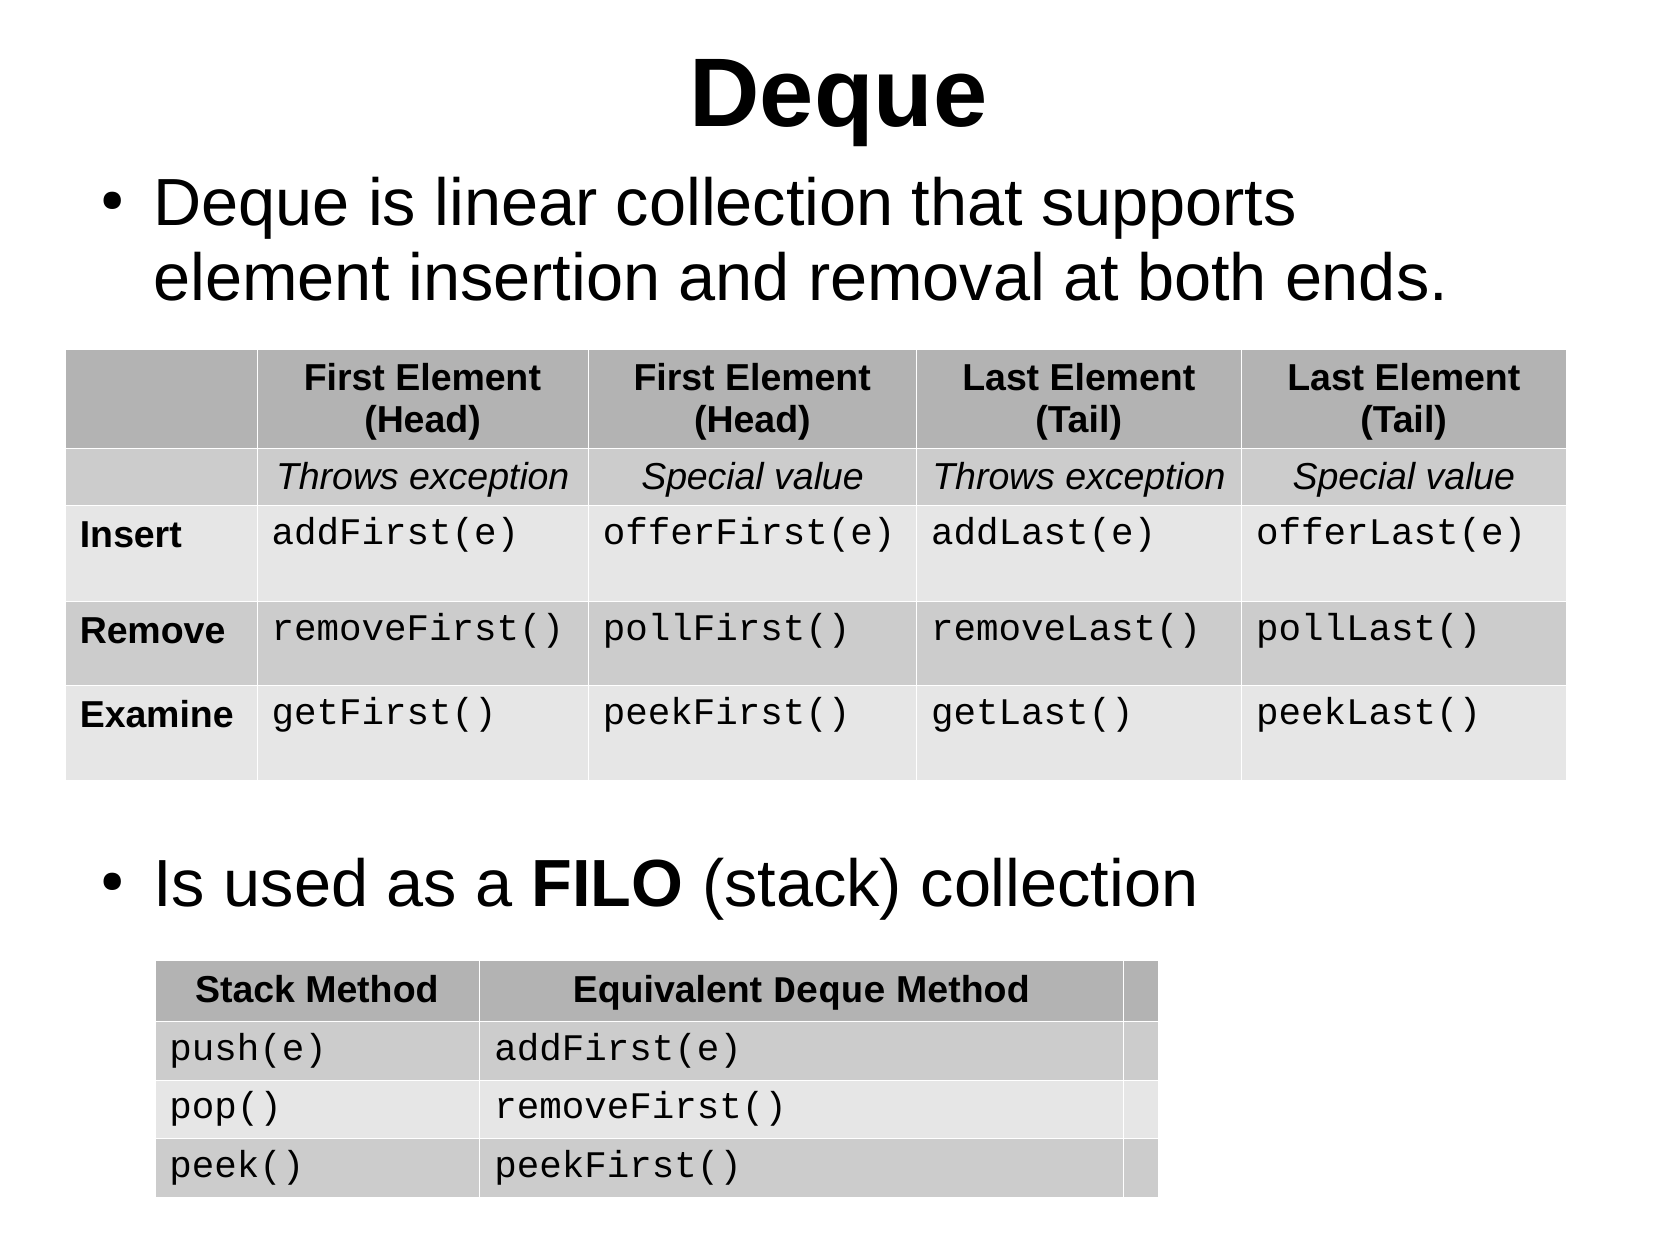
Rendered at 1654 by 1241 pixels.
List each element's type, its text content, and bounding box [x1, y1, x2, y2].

table_cell getLast() [917, 686, 1241, 780]
table_cell addFirst(e) [480, 1022, 1123, 1080]
title Deque [94, 19, 1583, 166]
table_header Last Element (Tail) [917, 350, 1241, 448]
table_cell peekLast() [1242, 686, 1566, 780]
table_cell addLast(e) [917, 506, 1241, 601]
table_cell pollLast() [1242, 602, 1566, 685]
table_cell peekFirst() [589, 686, 916, 780]
list Deque is linear collection that supports element insertion and removal at both ends. Is used as a FILO (stack) collection [82, 165, 1538, 349]
table_cell [1124, 1081, 1158, 1138]
table_cell peekFirst() [480, 1139, 1123, 1197]
table_cell Special value [1242, 449, 1566, 505]
table_cell Examine [66, 686, 257, 780]
table_cell offerFirst(e) [589, 506, 916, 601]
table_cell offerLast(e) [1242, 506, 1566, 601]
table_header First Element (Head) [589, 350, 916, 448]
list Deque is linear collection that supports element insertion and removal at both ends. Is used as a FILO (stack) collection [82, 781, 1538, 967]
table_header Last Element (Tail) [1242, 350, 1566, 448]
table_cell Insert [66, 506, 257, 601]
table_header Equivalent Deque Method [480, 961, 1123, 1021]
table_cell removeFirst() [258, 602, 588, 685]
table_cell pollFirst() [589, 602, 916, 685]
table_cell getFirst() [258, 686, 588, 780]
table_cell Special value [589, 449, 916, 505]
table_cell Remove [66, 602, 257, 685]
table_header First Element (Head) [258, 350, 588, 448]
table_cell Throws exception [917, 449, 1241, 505]
table_cell [1124, 1022, 1158, 1080]
table_cell removeFirst() [480, 1081, 1123, 1138]
table_cell pop() [156, 1081, 479, 1138]
table_header [1124, 961, 1158, 1021]
table_cell push(e) [156, 1022, 479, 1080]
table_cell [66, 449, 257, 505]
table_cell addFirst(e) [258, 506, 588, 601]
table_header [66, 350, 257, 448]
table_header Stack Method [156, 961, 479, 1021]
table_cell [1124, 1139, 1158, 1197]
table_cell removeLast() [917, 602, 1241, 685]
table_cell peek() [156, 1139, 479, 1197]
table_cell Throws exception [258, 449, 588, 505]
